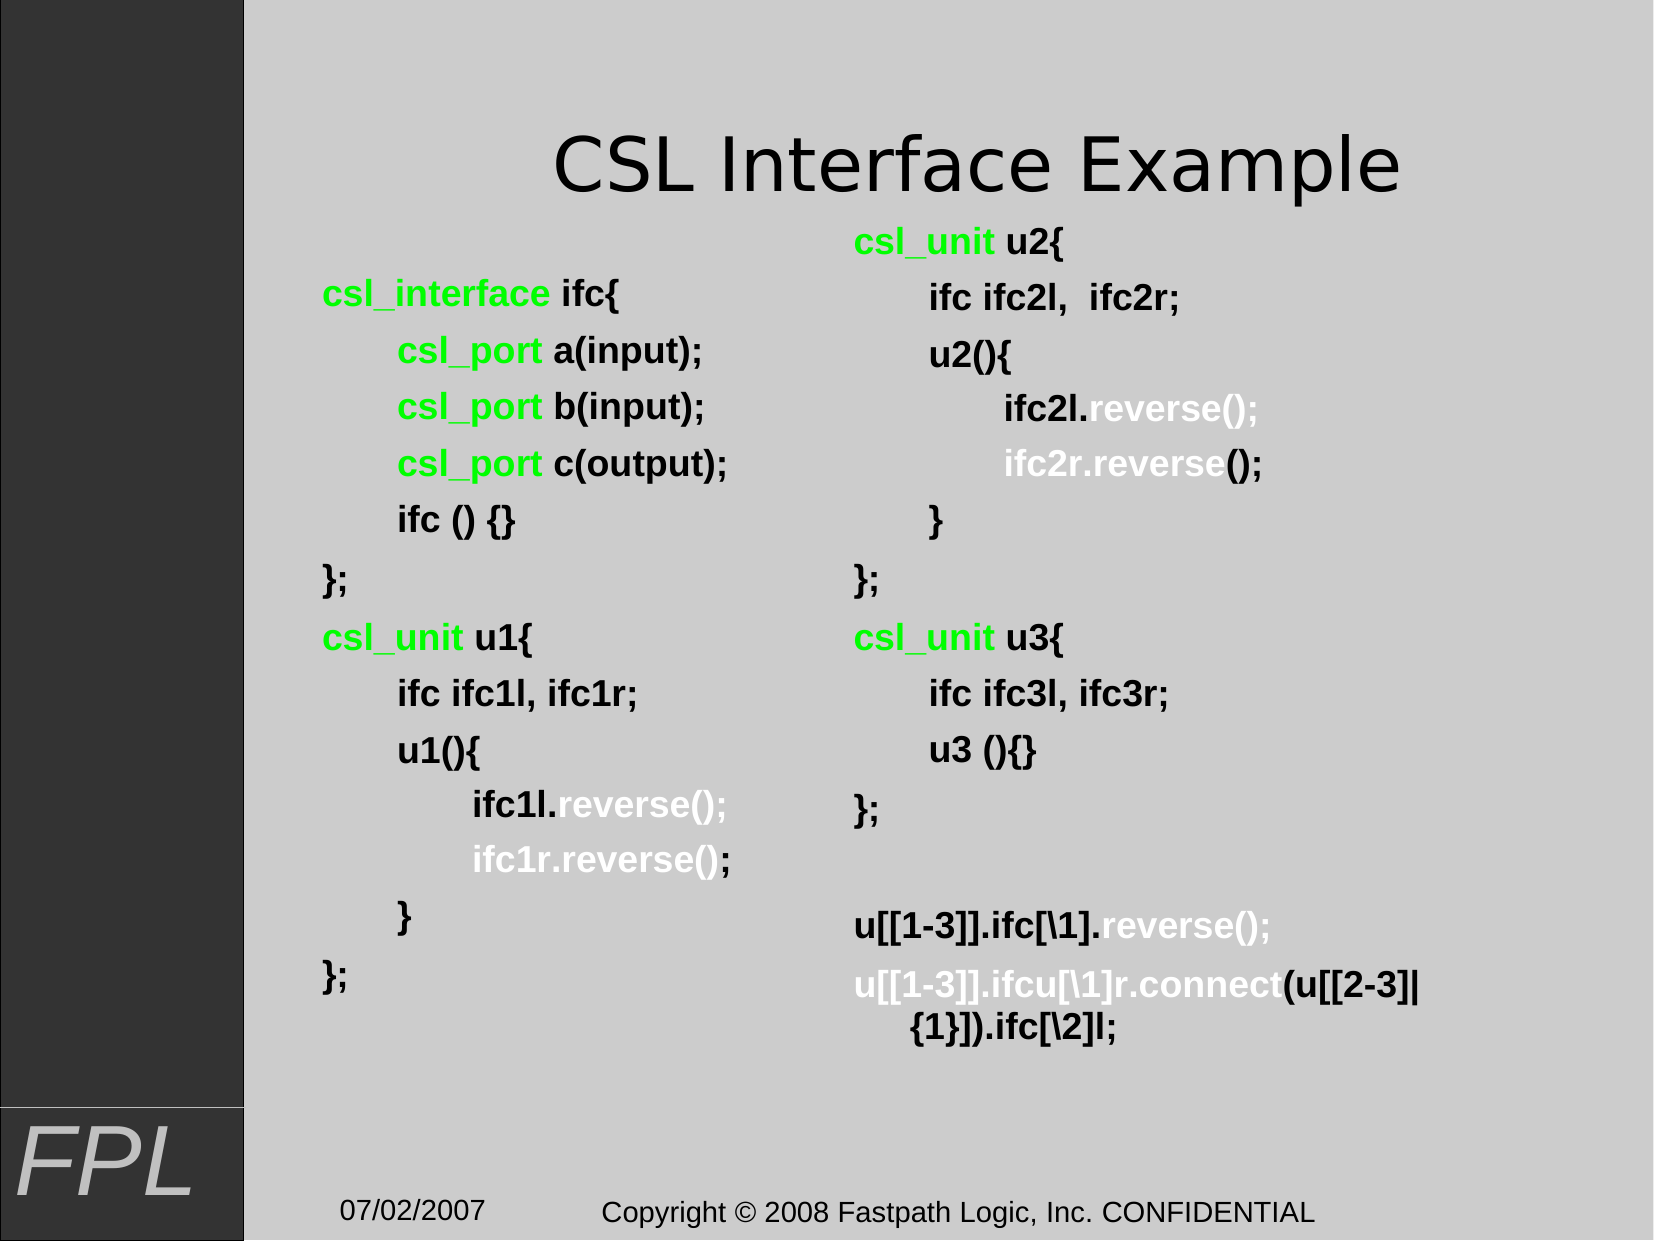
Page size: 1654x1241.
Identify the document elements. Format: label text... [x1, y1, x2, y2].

list csl_interface ifc{ csl_port a(input); csl_port b(input); csl_port c(output); ifc () {} }; csl_unit u1{ ifc ifc1l, ifc1r; u1(){ ifc1l.reverse(); ifc1r.reverse(); } }; [322, 272, 963, 1179]
title CSL Interface Example [427, 57, 1530, 272]
list csl_unit u2{ ifc ifc2l, ifc2r; u2(){ ifc2l.reverse(); ifc2r.reverse(); } }; csl_unit u3{ ifc ifc3l, ifc3r; u3 (){} }; u[[1-3]].ifc[\1].reverse(); u[[1-3]].ifcu[\1]r.connect(u[[2-3]|{1}]).ifc[\2]l; [853, 220, 1556, 1133]
